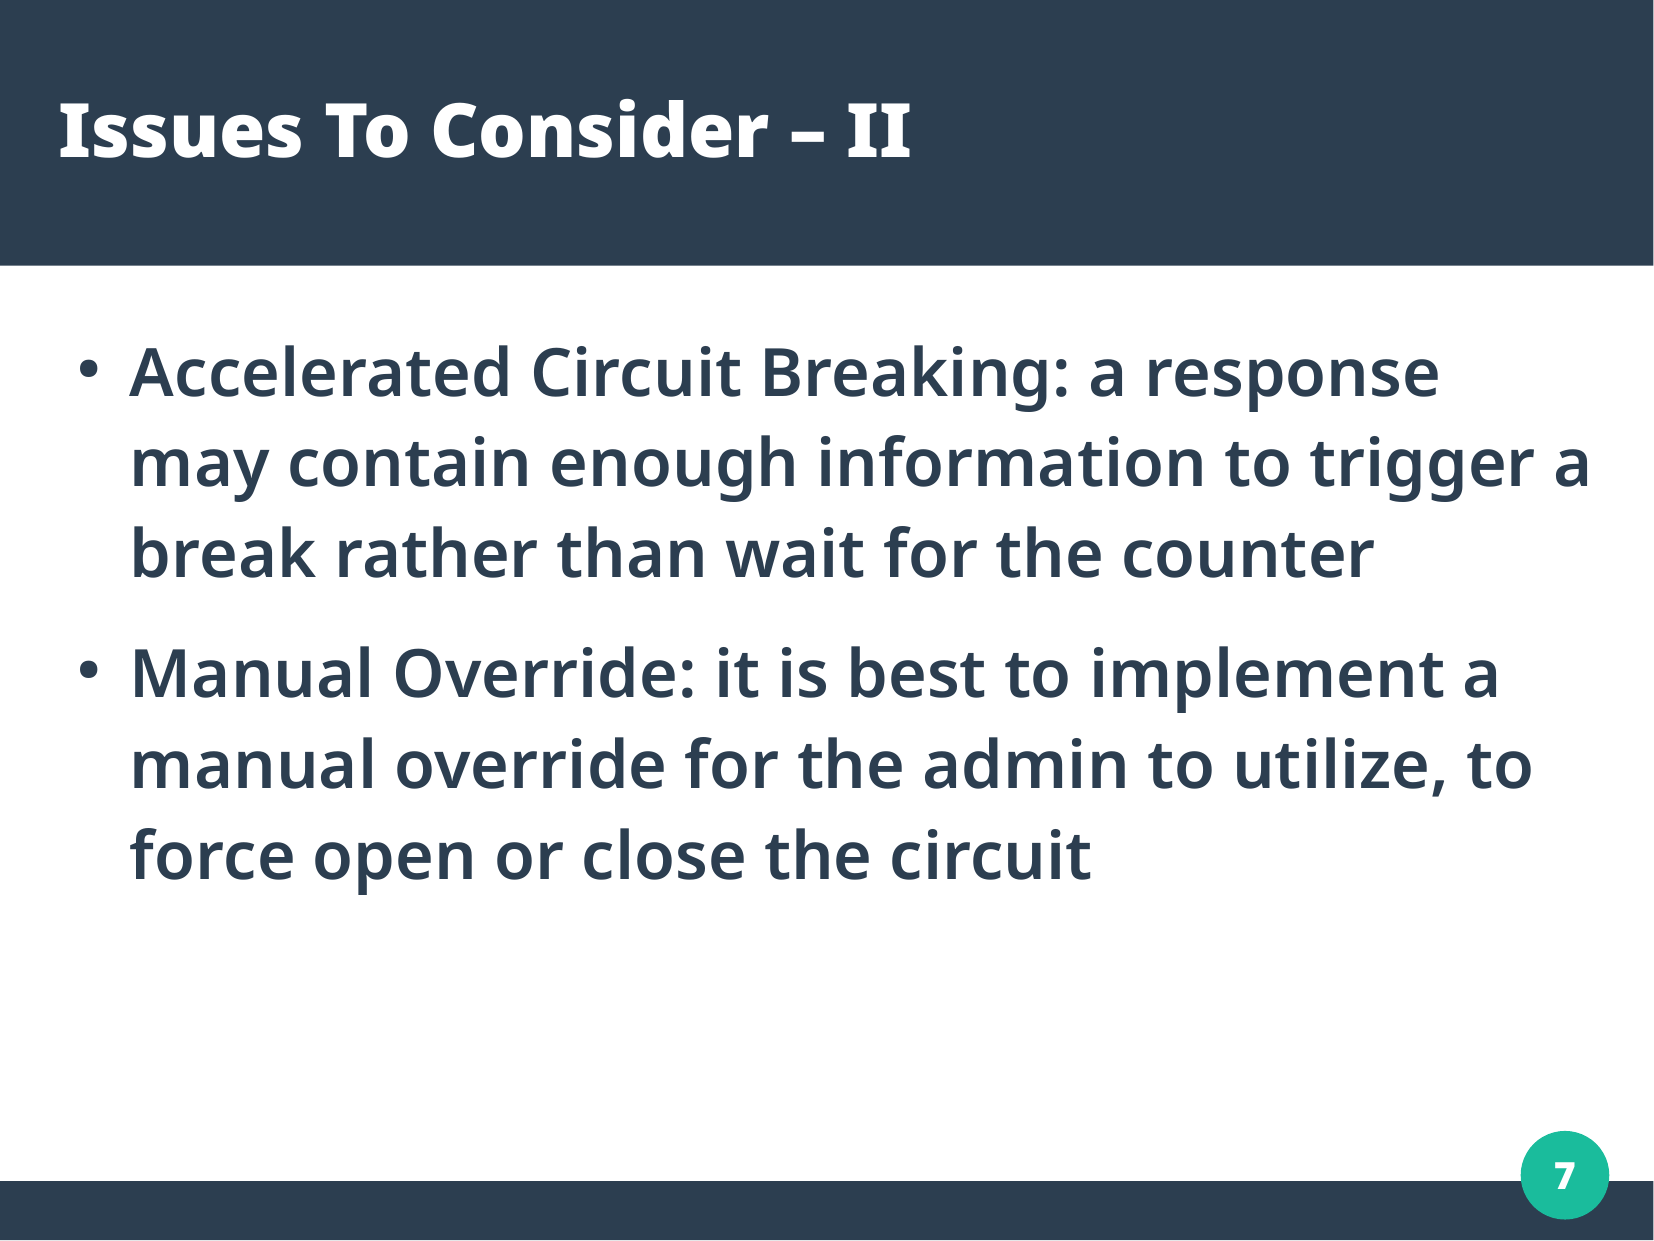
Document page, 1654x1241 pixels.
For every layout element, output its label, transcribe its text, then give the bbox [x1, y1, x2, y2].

title Issues To Consider – II [59, 49, 1595, 207]
list Accelerated Circuit Breaking: a response may contain enough information to trigger a break rather than wait for the counter Manual Override: it is best to implement a manual override for the admin to utilize, to force open or close the circuit [59, 324, 1595, 1152]
